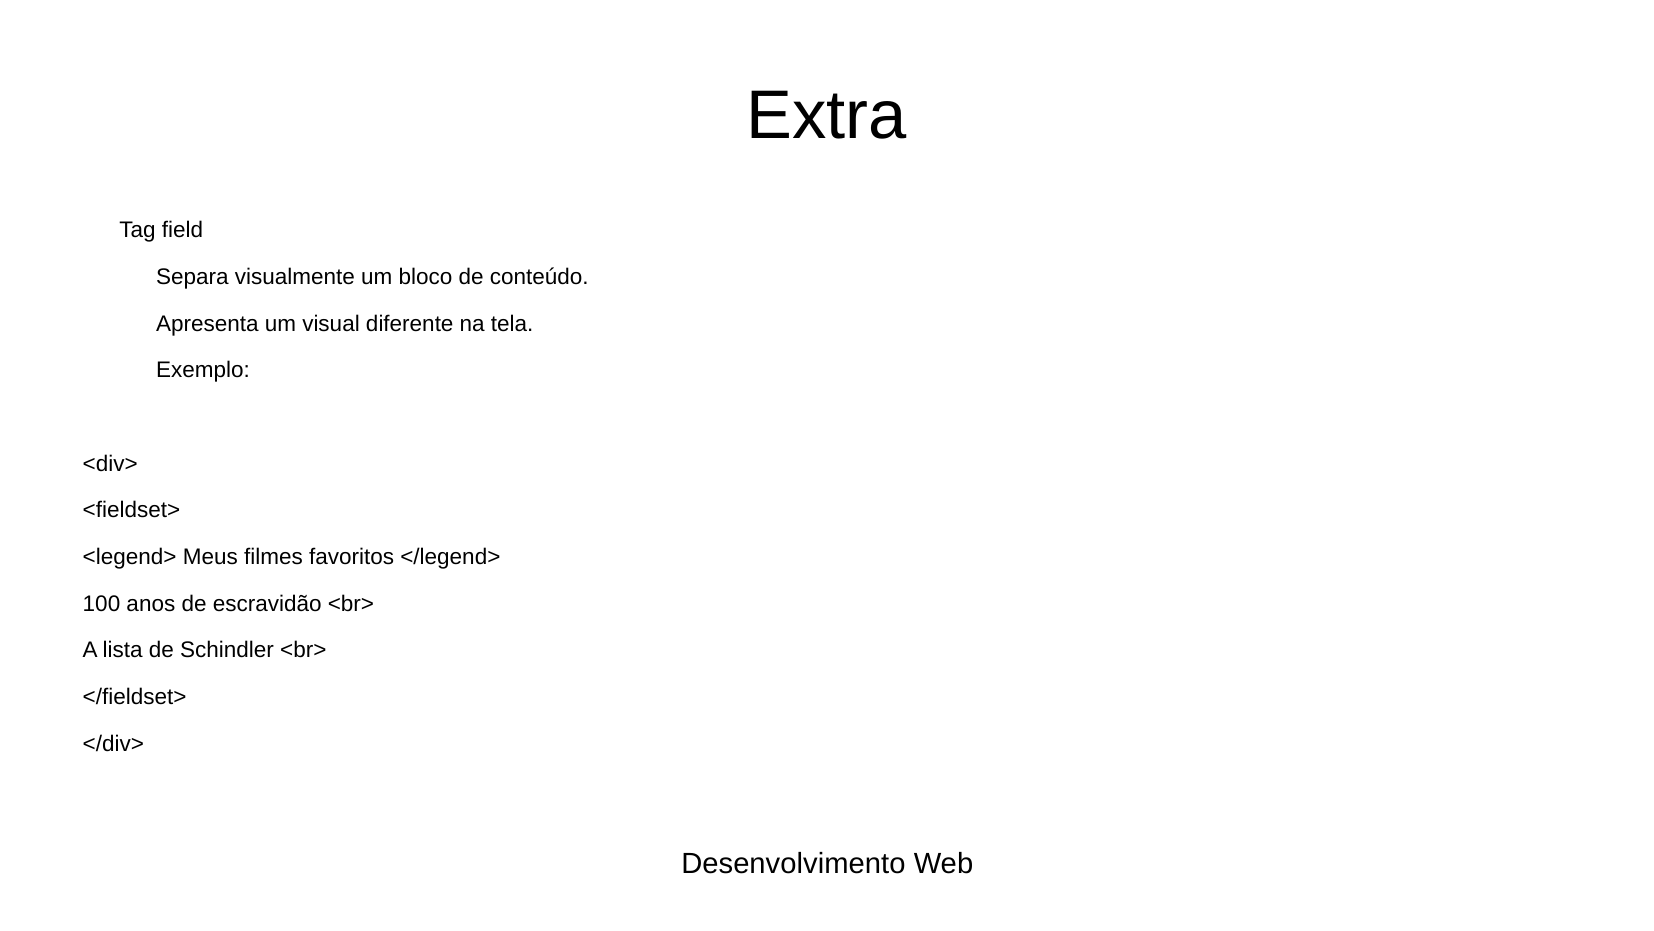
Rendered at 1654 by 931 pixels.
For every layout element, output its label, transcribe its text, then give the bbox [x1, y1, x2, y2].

title Extra [82, 37, 1571, 193]
list Tag field Separa visualmente um bloco de conteúdo. Apresenta um visual diferente na tela. Exemplo: <div> <fieldset> <legend> Meus filmes favoritos </legend> 100 anos de escravidão <br> A lista de Schindler <br> </fieldset> </div> [82, 217, 1571, 758]
